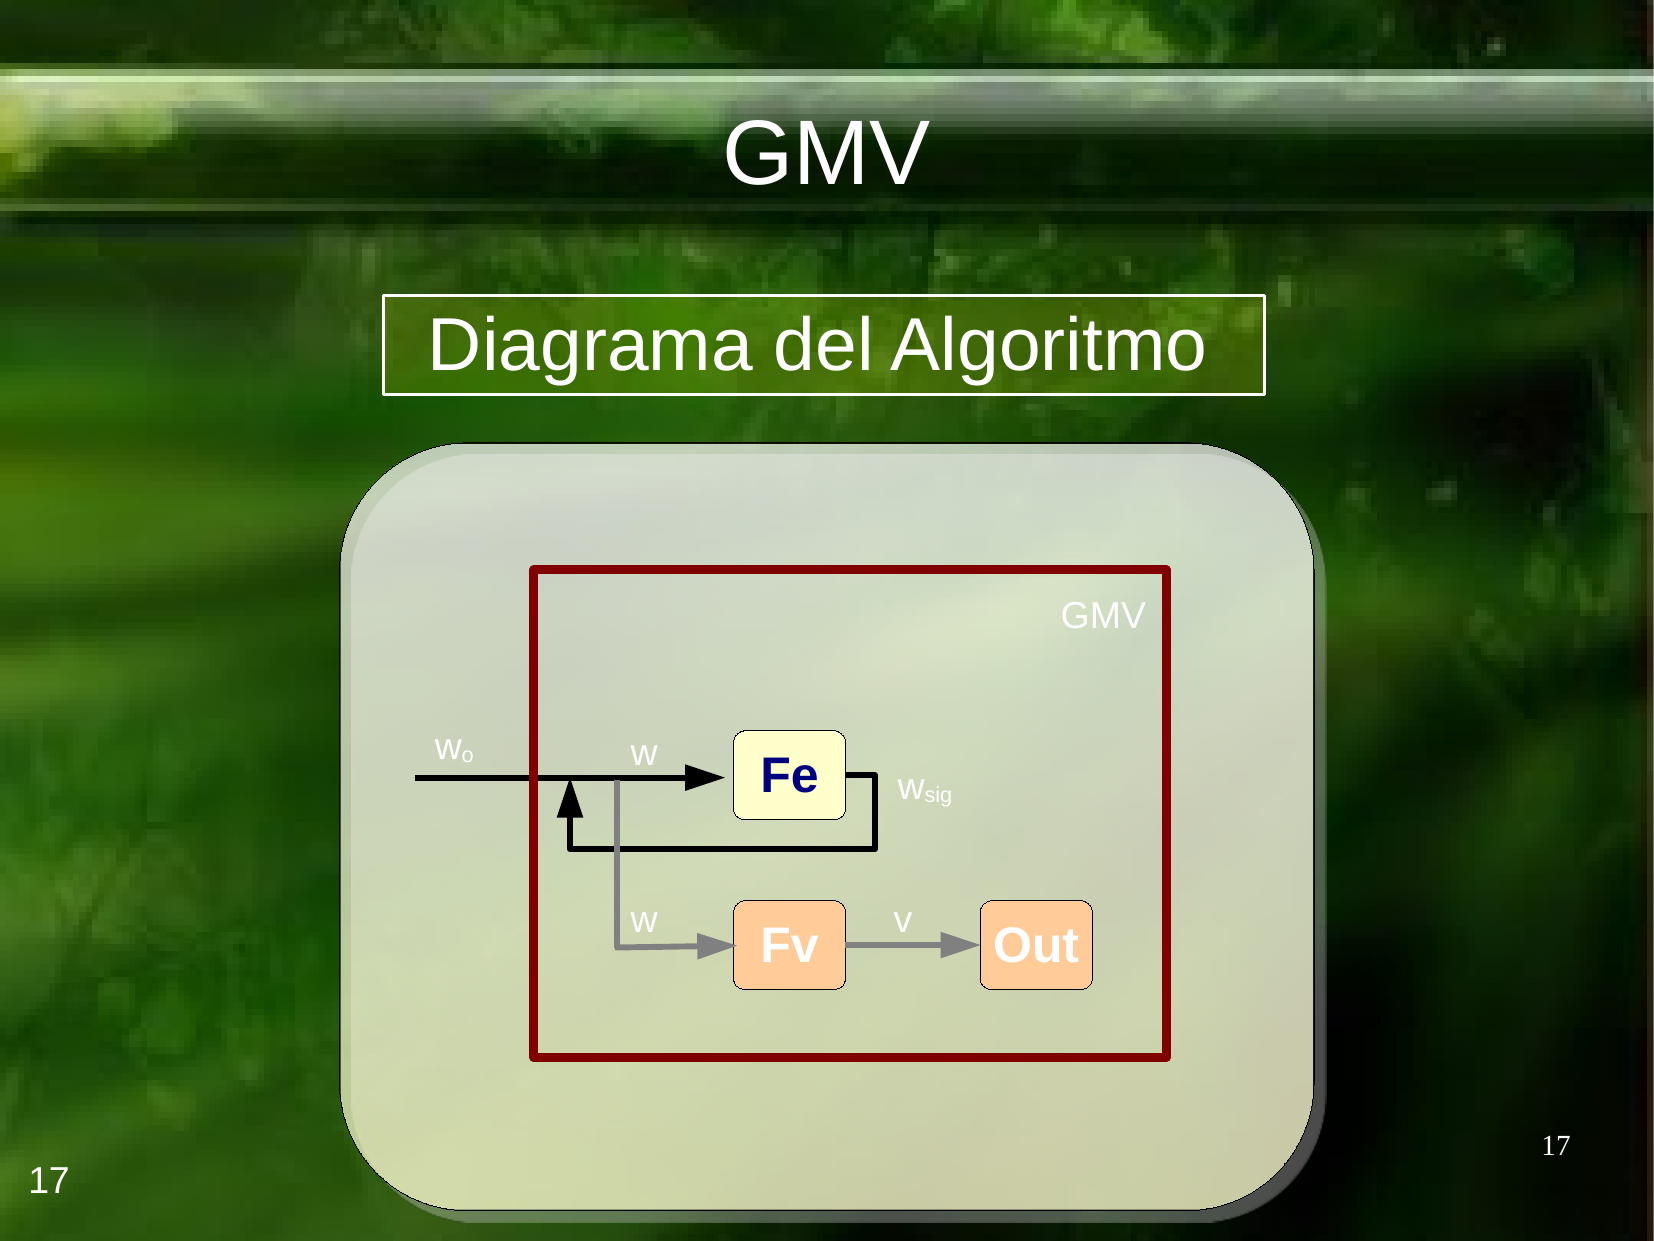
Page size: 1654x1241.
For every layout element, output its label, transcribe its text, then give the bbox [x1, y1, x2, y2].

text_box [339, 442, 1315, 1211]
text_box wo [420, 718, 489, 788]
text_box wsig [882, 758, 968, 828]
title GMV [82, 56, 1571, 250]
text_box <número> [13, 1151, 214, 1222]
picture [0, 0, 1654, 1241]
text_box GMV [1045, 586, 1162, 644]
text_box w [620, 891, 673, 944]
text_box Diagrama del Algoritmo [383, 295, 1265, 395]
text_box w [615, 724, 673, 782]
text_box Out [980, 900, 1093, 990]
text_box Fv [733, 900, 846, 990]
text_box v [878, 891, 928, 948]
text_box Fe [733, 730, 846, 820]
